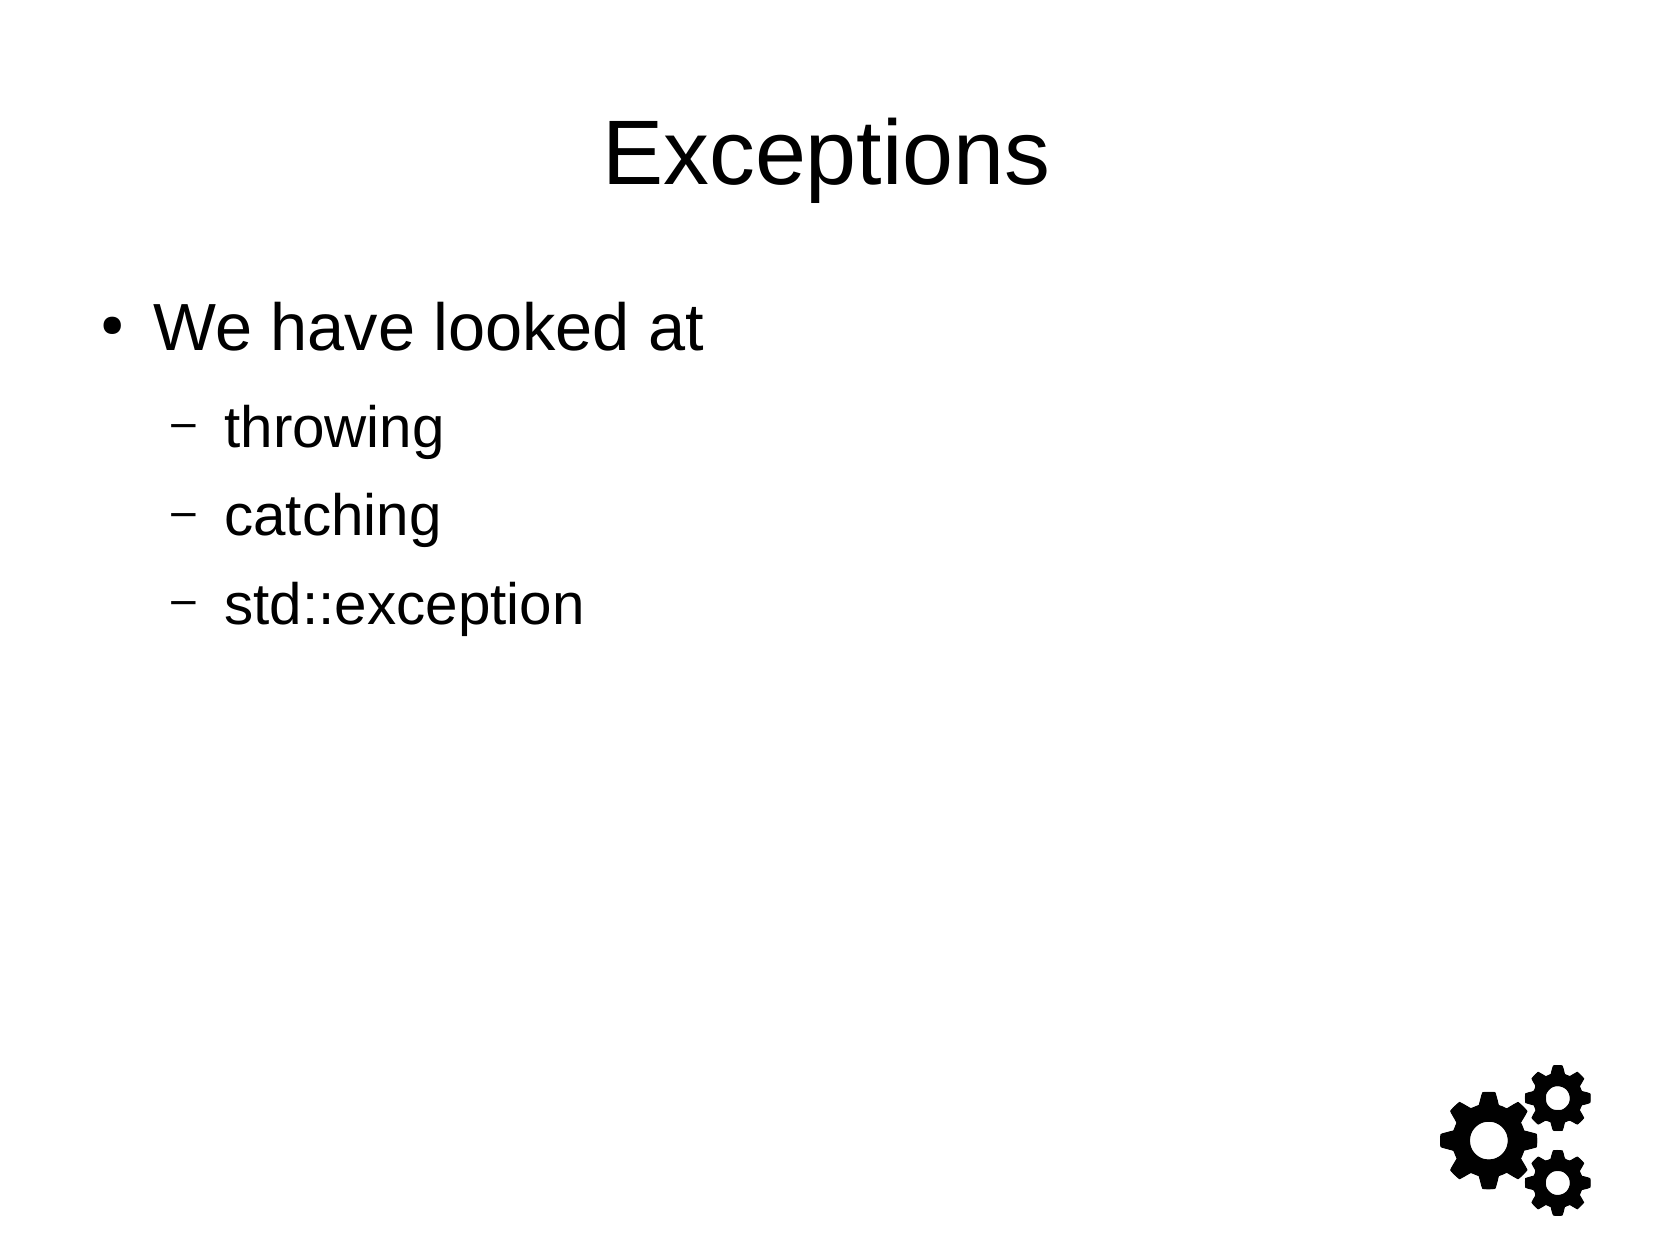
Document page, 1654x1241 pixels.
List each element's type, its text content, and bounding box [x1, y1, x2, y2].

list We have looked at throwing catching std::exception [82, 290, 1571, 1010]
title Exceptions [82, 49, 1571, 257]
picture [1440, 1065, 1591, 1216]
